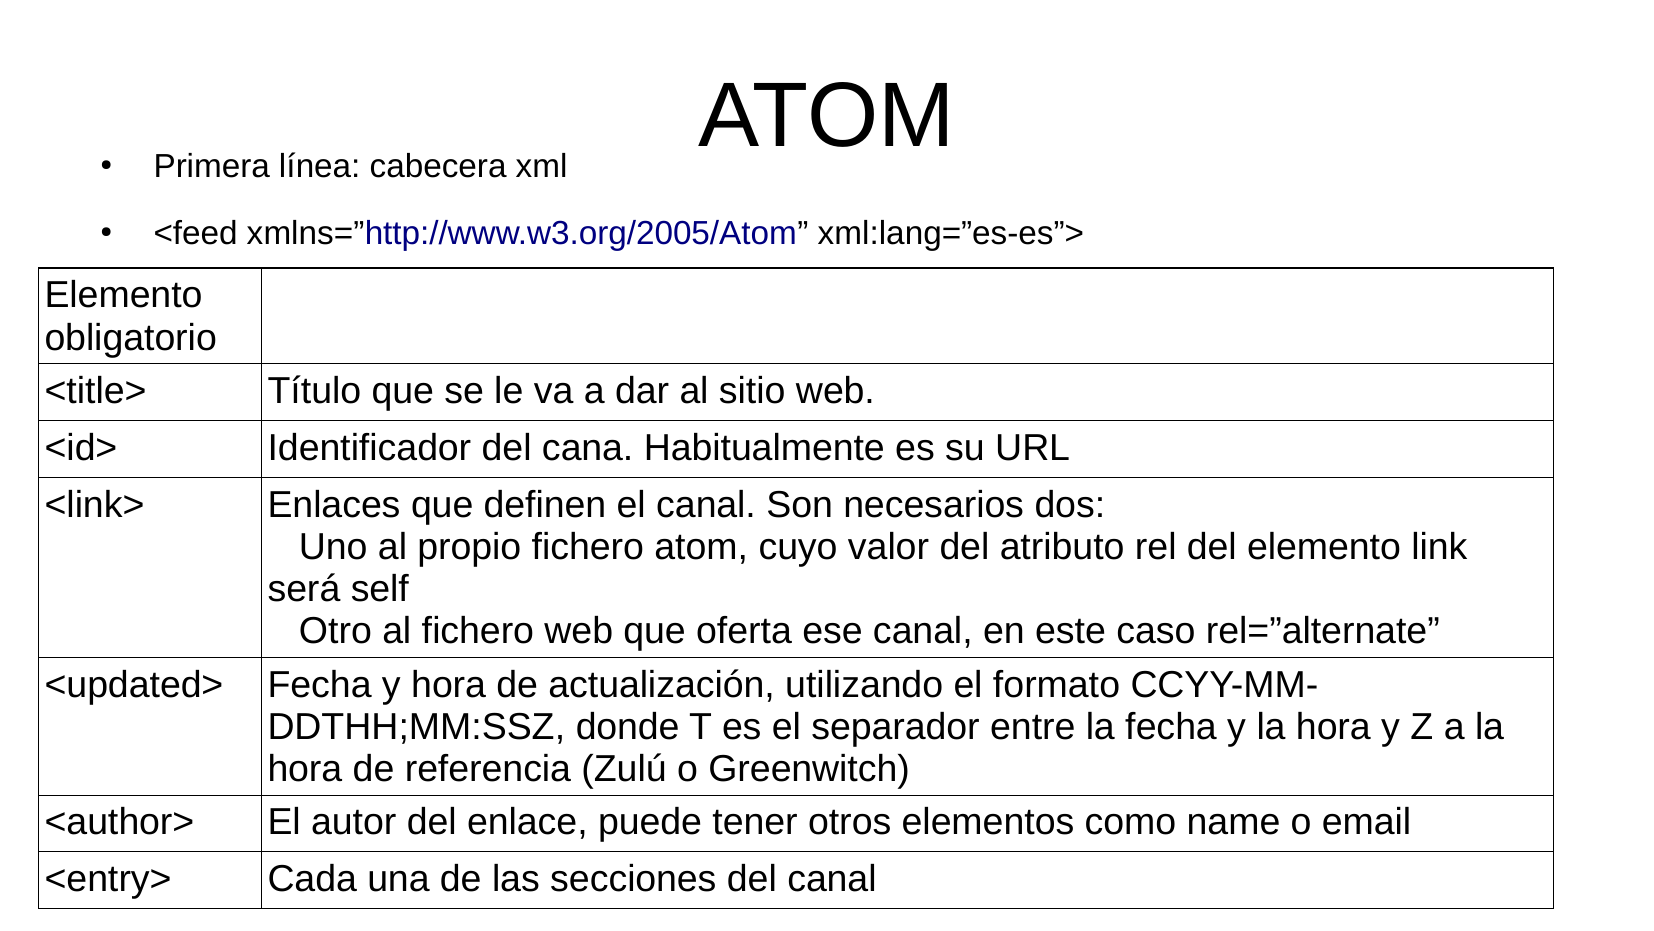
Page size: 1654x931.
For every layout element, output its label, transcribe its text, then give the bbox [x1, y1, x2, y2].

table_cell <link> [39, 478, 261, 657]
table_cell El autor del enlace, puede tener otros elementos como name o email [262, 796, 1553, 851]
table_cell <updated> [39, 658, 261, 795]
table_header Elemento obligatorio [39, 269, 261, 363]
table_cell Identificador del cana. Habitualmente es su URL [262, 421, 1553, 477]
title ATOM [82, 37, 1571, 147]
table_cell <title> [39, 364, 261, 420]
table_cell Cada una de las secciones del canal [262, 852, 1553, 908]
list Primera línea: cabecera xml <feed xmlns=”http://www.w3.org/2005/Atom” xml:lang=”es-es”> [82, 147, 1571, 688]
table_cell <entry> [39, 852, 261, 908]
table_cell Enlaces que definen el canal. Son necesarios dos: Uno al propio fichero atom, cuyo valor del atributo rel del elemento link será self Otro al fichero web que oferta ese canal, en este caso rel=”alternate” [262, 478, 1553, 657]
table_header [262, 269, 1553, 363]
table_cell Título que se le va a dar al sitio web. [262, 364, 1553, 420]
table_cell Fecha y hora de actualización, utilizando el formato CCYY-MM-DDTHH;MM:SSZ, donde T es el separador entre la fecha y la hora y Z a la hora de referencia (Zulú o Greenwitch) [262, 658, 1553, 795]
table_cell <id> [39, 421, 261, 477]
table_cell <author> [39, 796, 261, 851]
